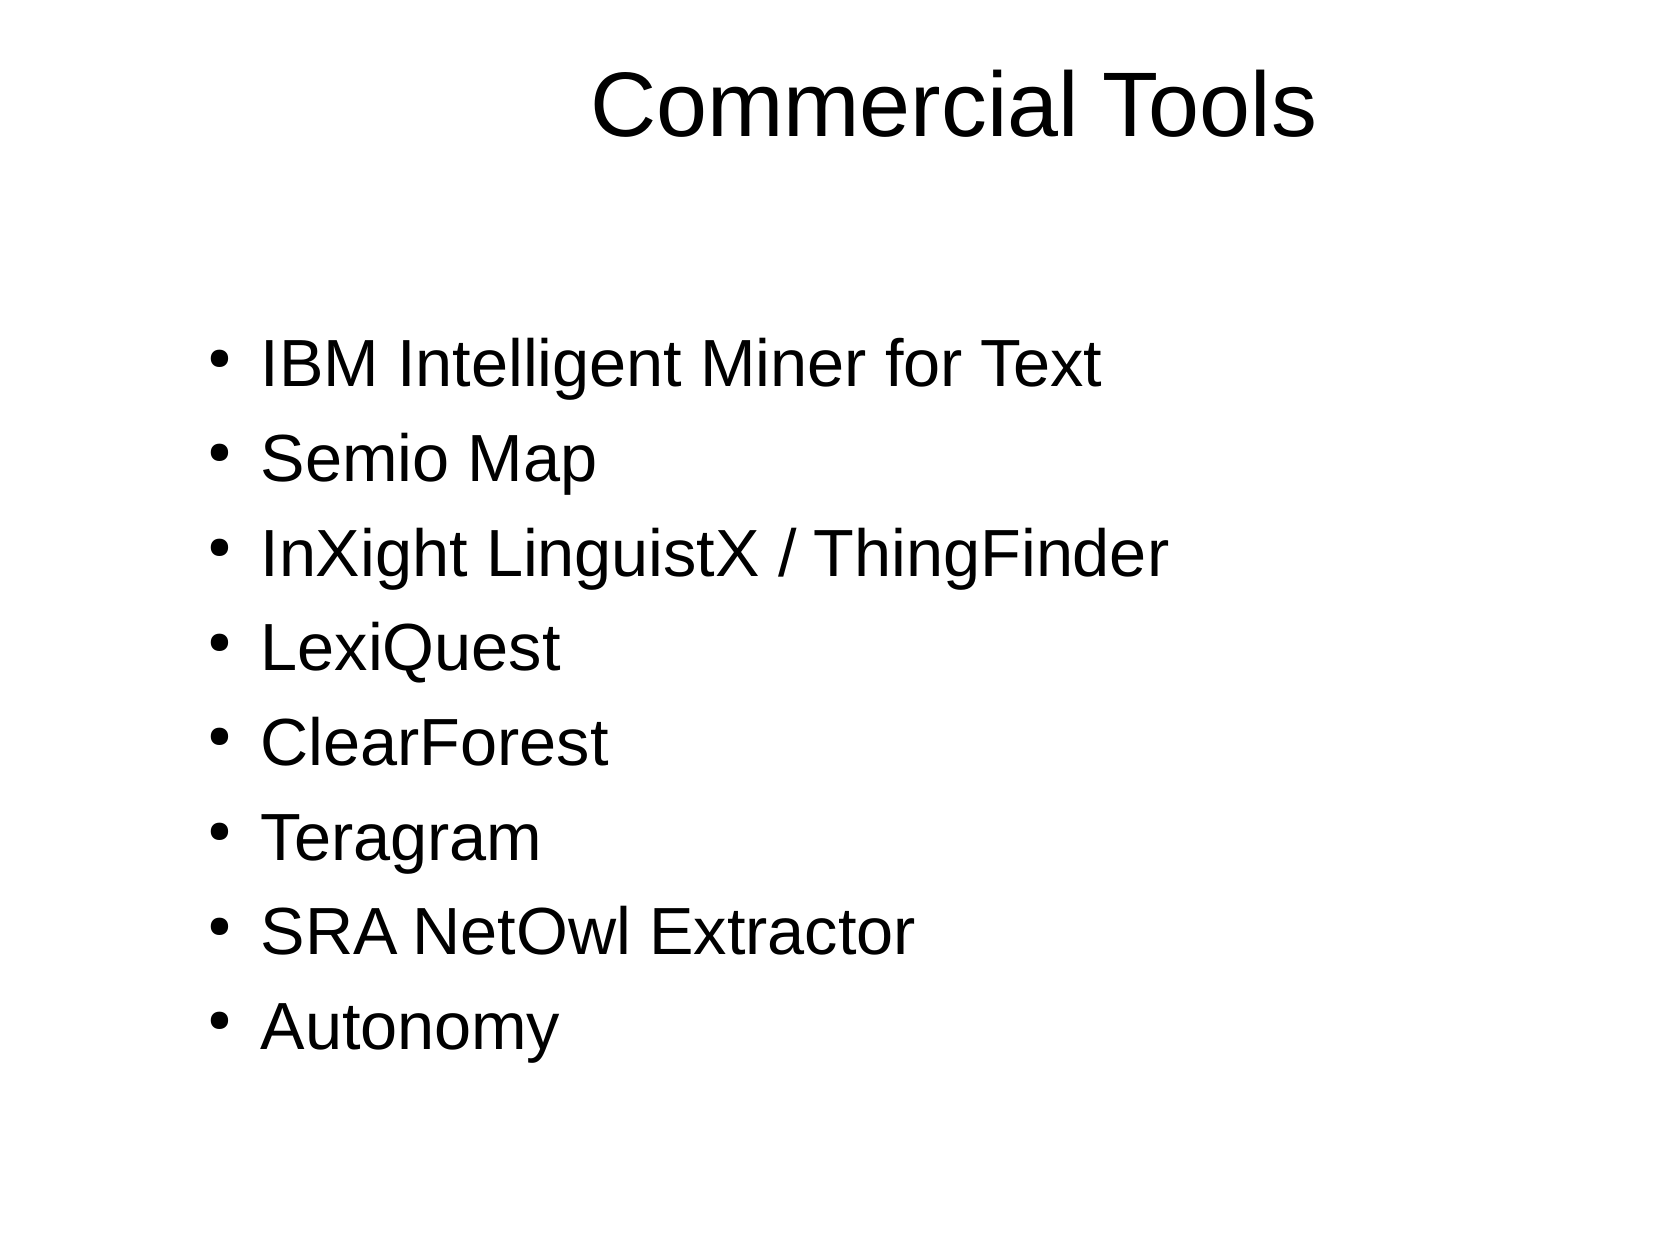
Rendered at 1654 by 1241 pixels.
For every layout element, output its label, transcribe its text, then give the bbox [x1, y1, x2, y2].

list IBM Intelligent Miner for Text Semio Map InXight LinguistX / ThingFinder LexiQuest ClearForest Teragram SRA NetOwl Extractor Autonomy [174, 312, 1500, 1126]
title Commercial Tools [287, 37, 1588, 163]
